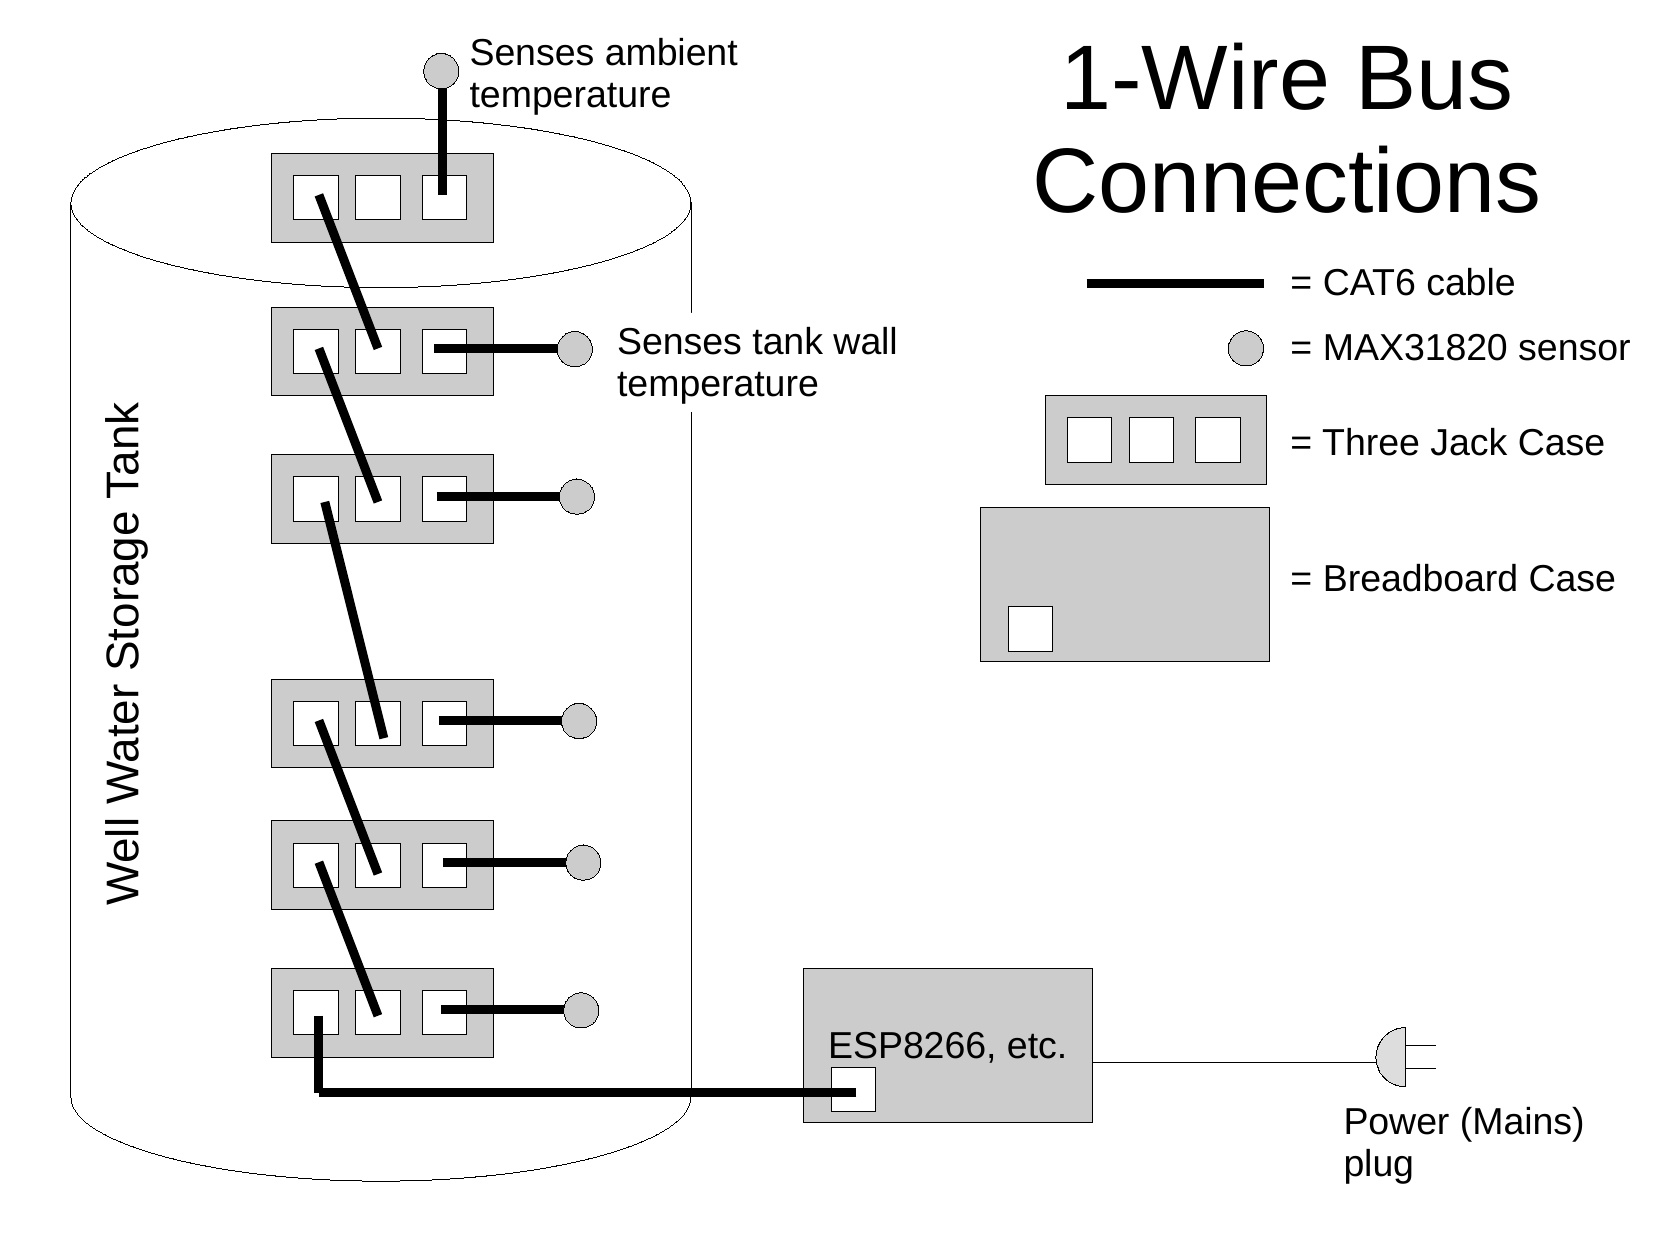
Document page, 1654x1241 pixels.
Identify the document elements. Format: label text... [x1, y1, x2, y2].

text_box [271, 820, 494, 910]
text_box Well Water Storage Tank [89, 387, 155, 921]
text_box [565, 844, 601, 881]
text_box [1375, 1027, 1406, 1087]
text_box [831, 1067, 876, 1112]
text_box Power (Mains) plug [1328, 1092, 1600, 1191]
text_box [557, 331, 593, 367]
text_box [271, 307, 494, 396]
text_box [423, 53, 454, 89]
text_box = Three Jack Case [1275, 413, 1621, 471]
text_box Senses ambient temperature [454, 23, 753, 122]
text_box [1045, 395, 1267, 485]
text_box [559, 478, 595, 515]
text_box = CAT6 cable [1275, 254, 1531, 311]
text_box [561, 703, 597, 739]
text_box [271, 968, 494, 1058]
text_box = Breadboard Case [1275, 549, 1631, 606]
text_box Senses tank wall temperature [602, 312, 913, 411]
text_box ESP8266, etc. [803, 968, 1093, 1123]
text_box [271, 679, 494, 768]
text_box [563, 992, 599, 1028]
text_box [1228, 330, 1264, 366]
text_box = MAX31820 sensor [1275, 319, 1646, 376]
title 1-Wire Bus Connections [944, 25, 1630, 233]
text_box [980, 507, 1270, 662]
text_box [271, 454, 494, 544]
text_box [271, 153, 494, 243]
